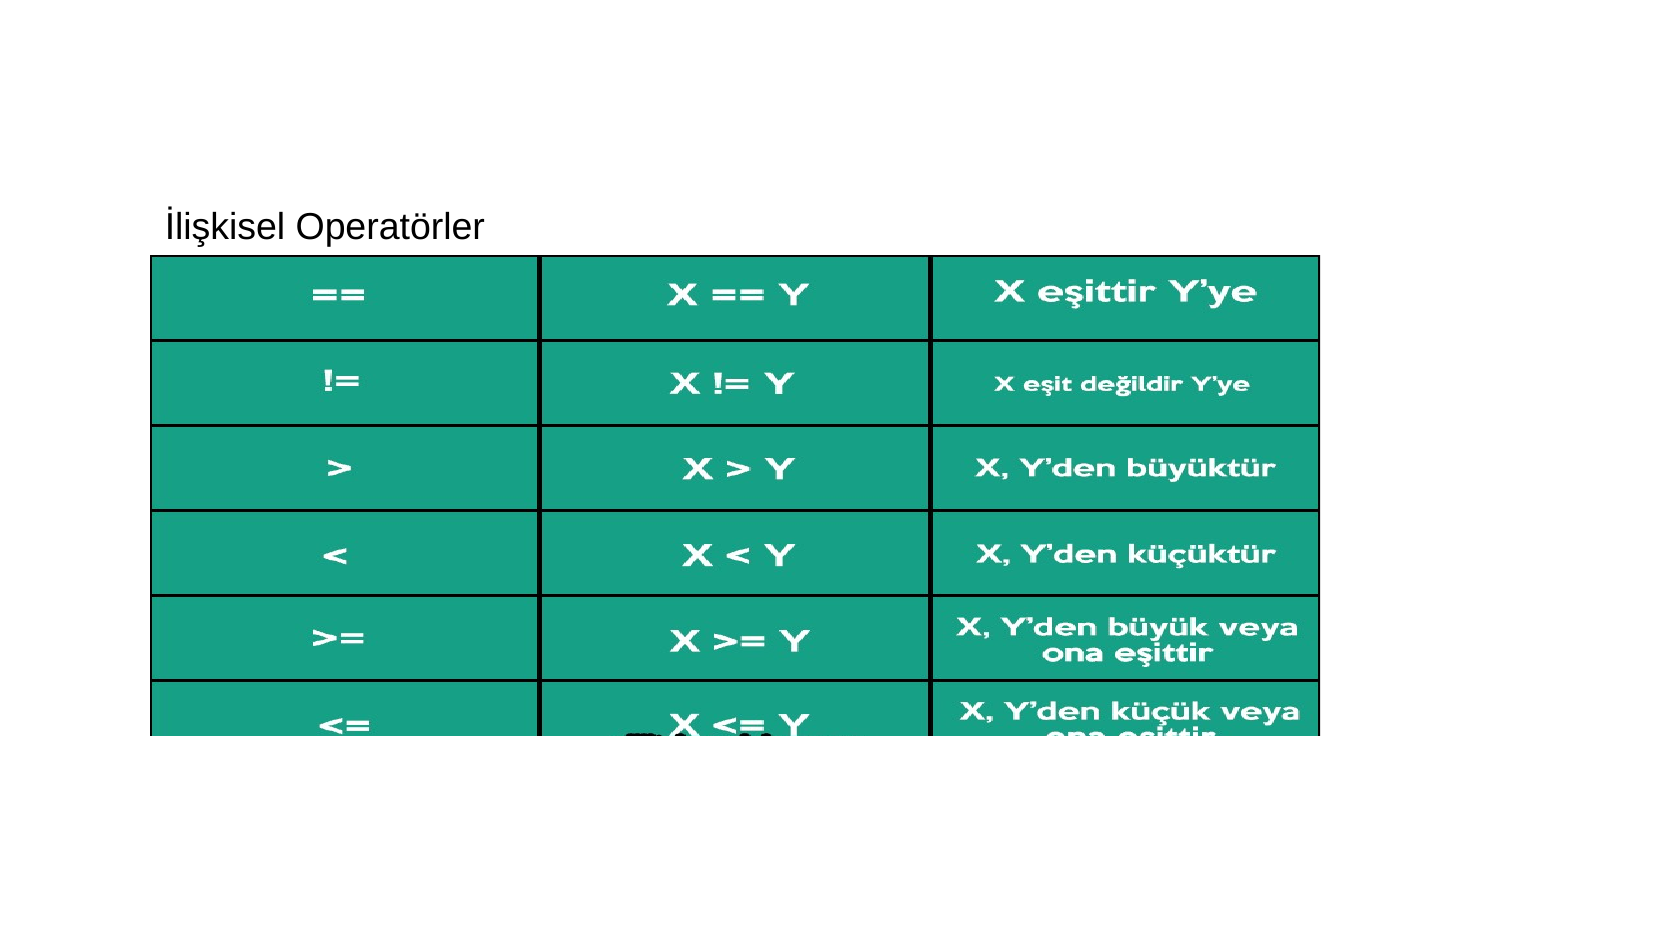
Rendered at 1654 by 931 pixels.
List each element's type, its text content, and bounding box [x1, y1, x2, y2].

text_box İlişkisel Operatörler [150, 198, 811, 255]
picture [150, 255, 1321, 736]
